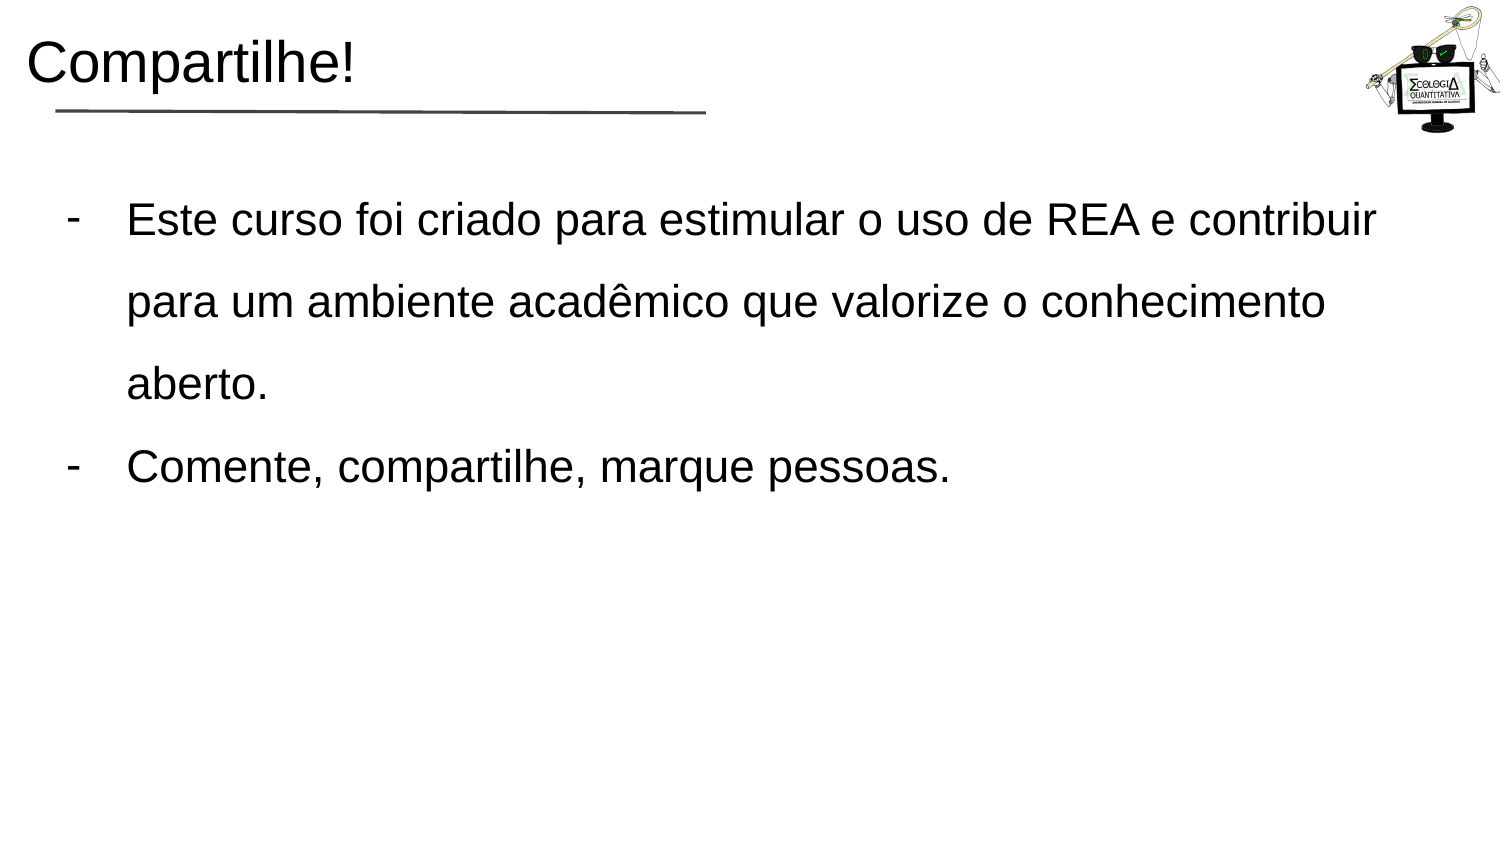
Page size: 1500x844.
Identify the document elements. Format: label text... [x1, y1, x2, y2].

text_box Compartilhe! [11, 9, 1210, 117]
picture [1365, 3, 1500, 135]
text_box Este curso foi criado para estimular o uso de REA e contribuir para um ambiente acadêmico que valorize o conhecimento aberto. Comente, compartilhe, marque pessoas. [36, 146, 1417, 806]
